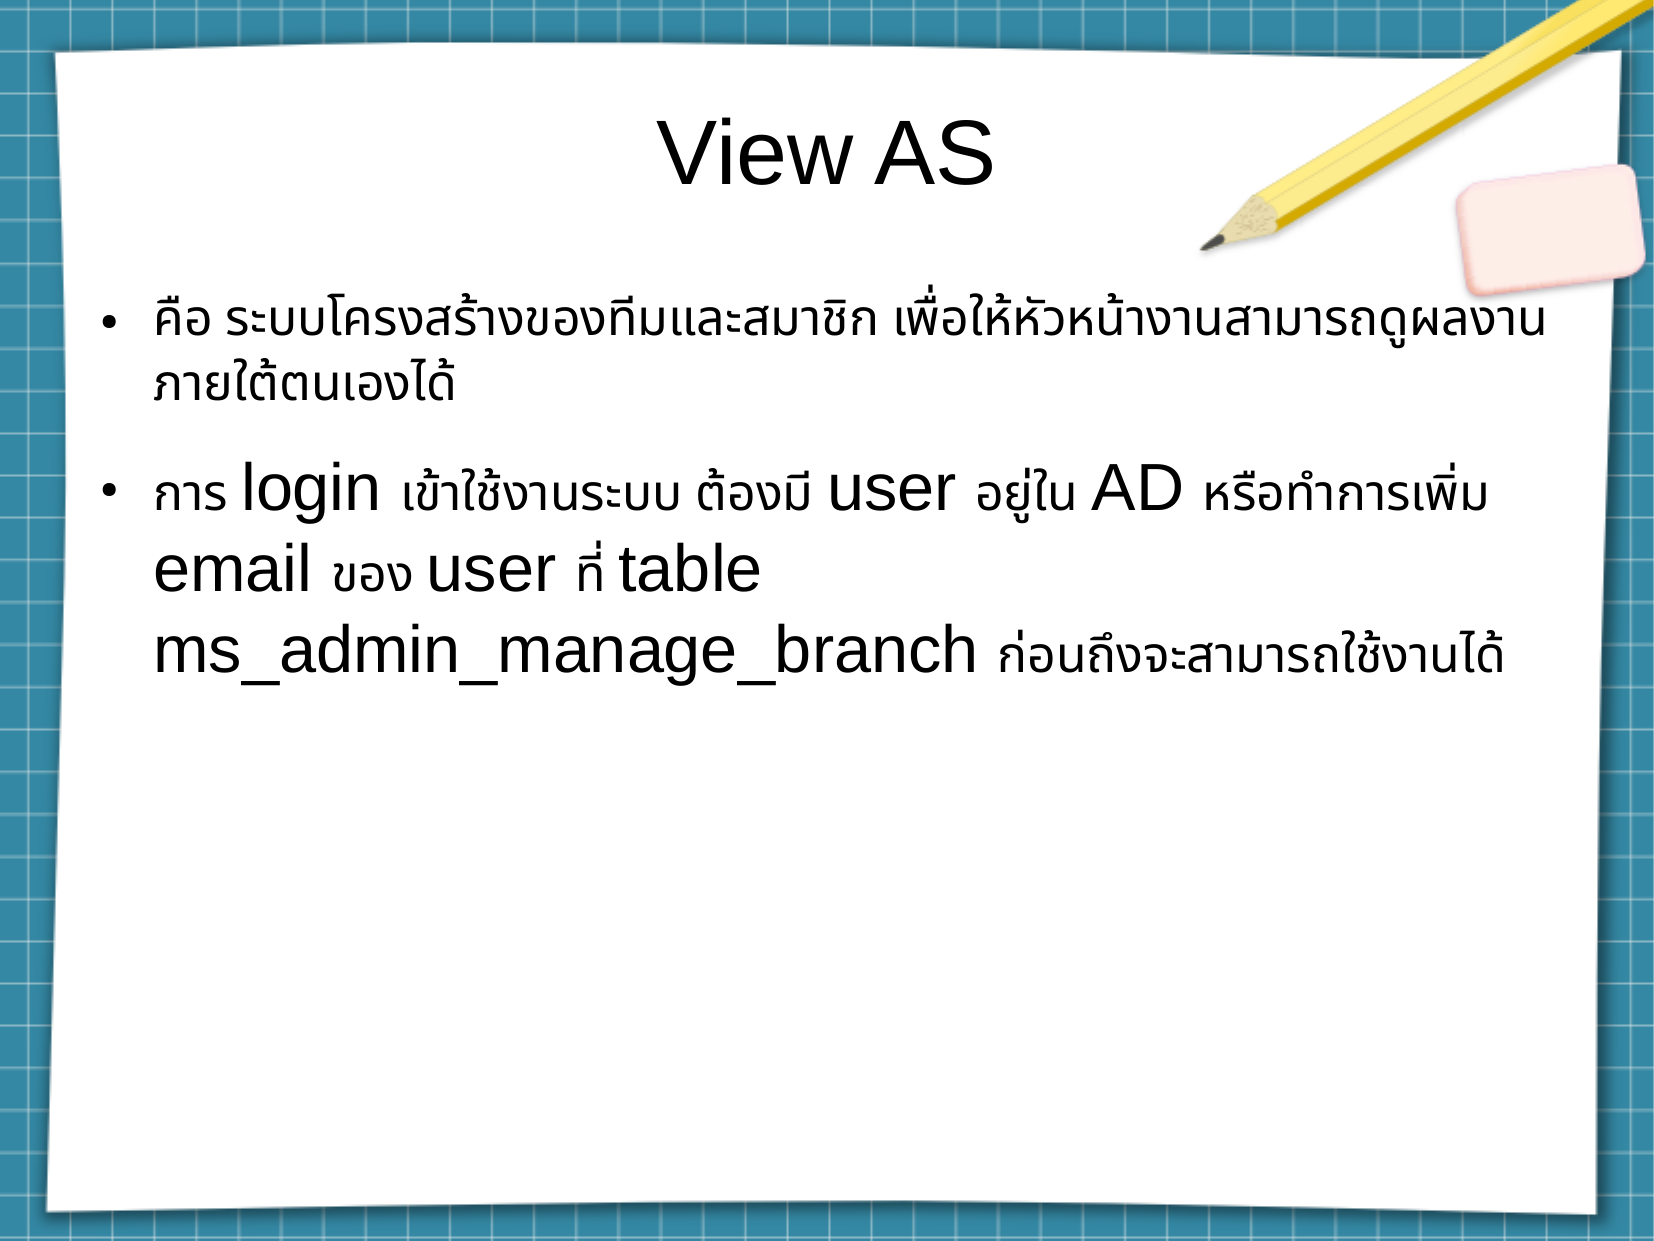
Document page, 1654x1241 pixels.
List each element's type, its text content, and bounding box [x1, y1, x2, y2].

list คือ ระบบโครงสร้างของทีมและสมาชิก เพื่อให้หัวหน้างานสามารถดูผลงานภายใต้ตนเองได้ การ login เข้าใช้งานระบบ ต้องมี user อยู่ใน AD หรือทำการเพิ่ม email ของ user ที่ table ms_admin_manage_branch ก่อนถึงจะสามารถใช้งานได้ [82, 290, 1571, 1010]
title View AS [82, 49, 1571, 257]
picture [0, 0, 1654, 1241]
